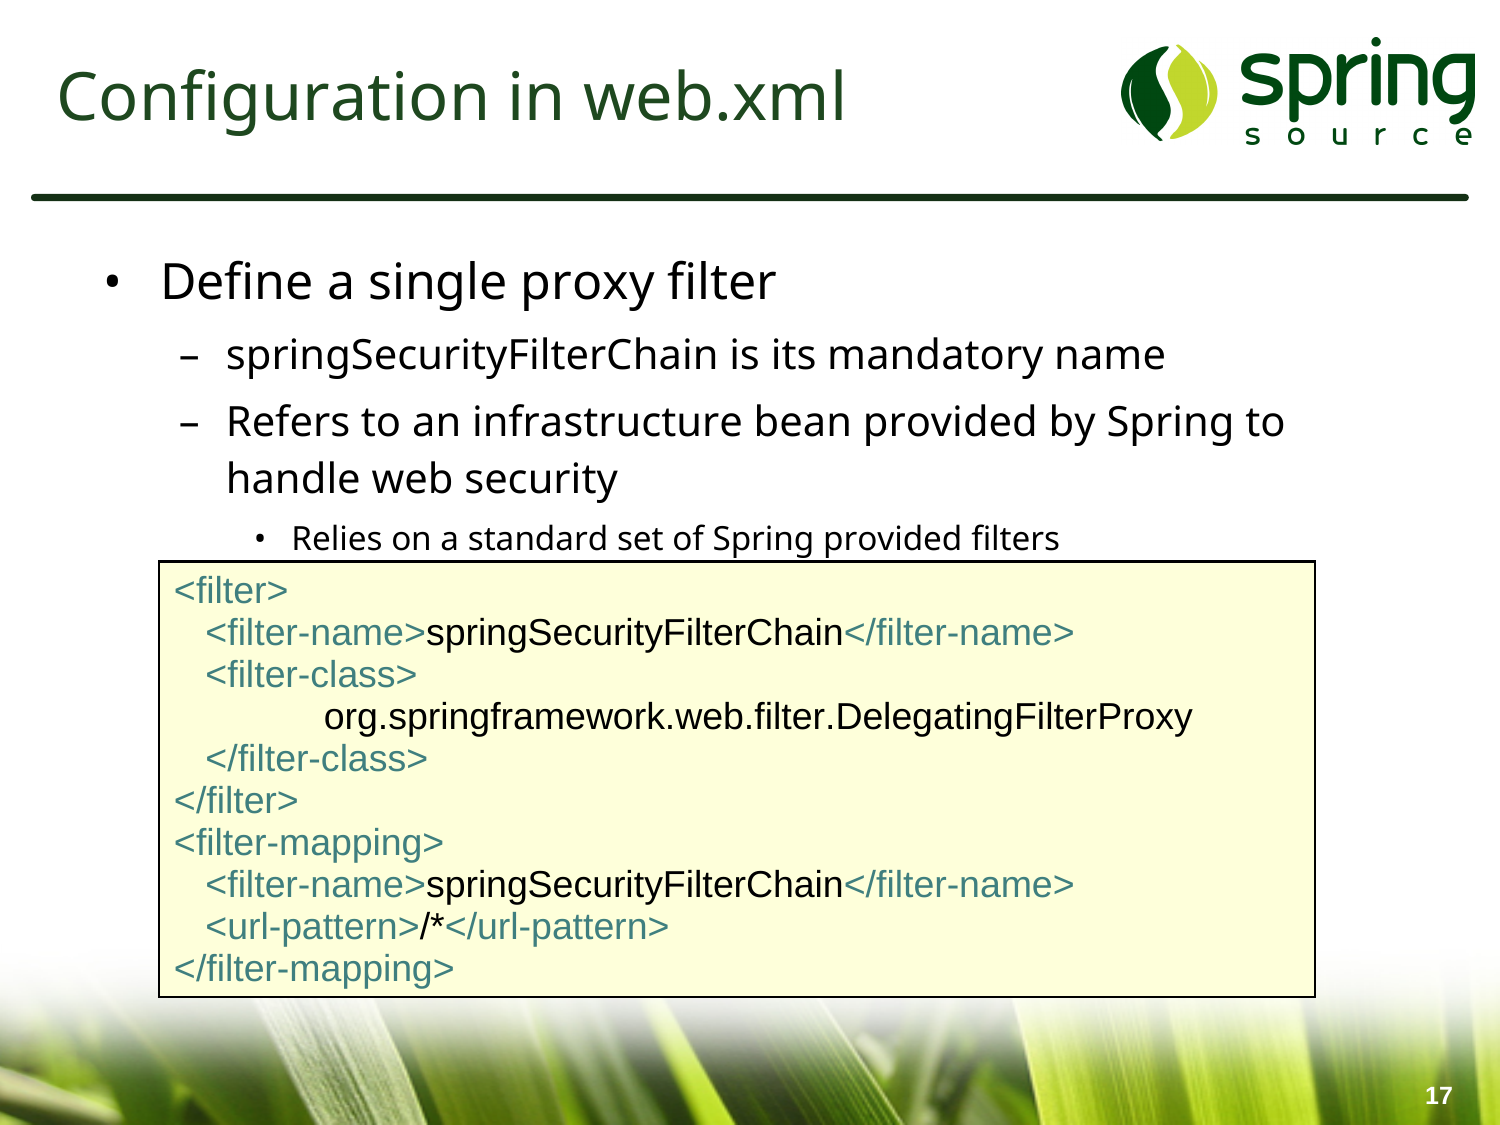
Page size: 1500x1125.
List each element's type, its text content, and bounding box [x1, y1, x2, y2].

list Define a single proxy filter springSecurityFilterChain is its mandatory name Refers to an infrastructure bean provided by Spring to handle web security Relies on a standard set of Spring provided filters [88, 238, 1414, 562]
picture [0, 944, 1500, 1125]
picture [1121, 37, 1475, 145]
title Configuration in web.xml [56, 14, 1089, 176]
text_box <filter> <filter-name>springSecurityFilterChain</filter-name> <filter-class> org.springframework.web.filter.DelegatingFilterProxy </filter-class> </filter> <filter-mapping> <filter-name>springSecurityFilterChain</filter-name> <url-pattern>/*</url-pattern> </filter-mapping> [159, 561, 1316, 997]
